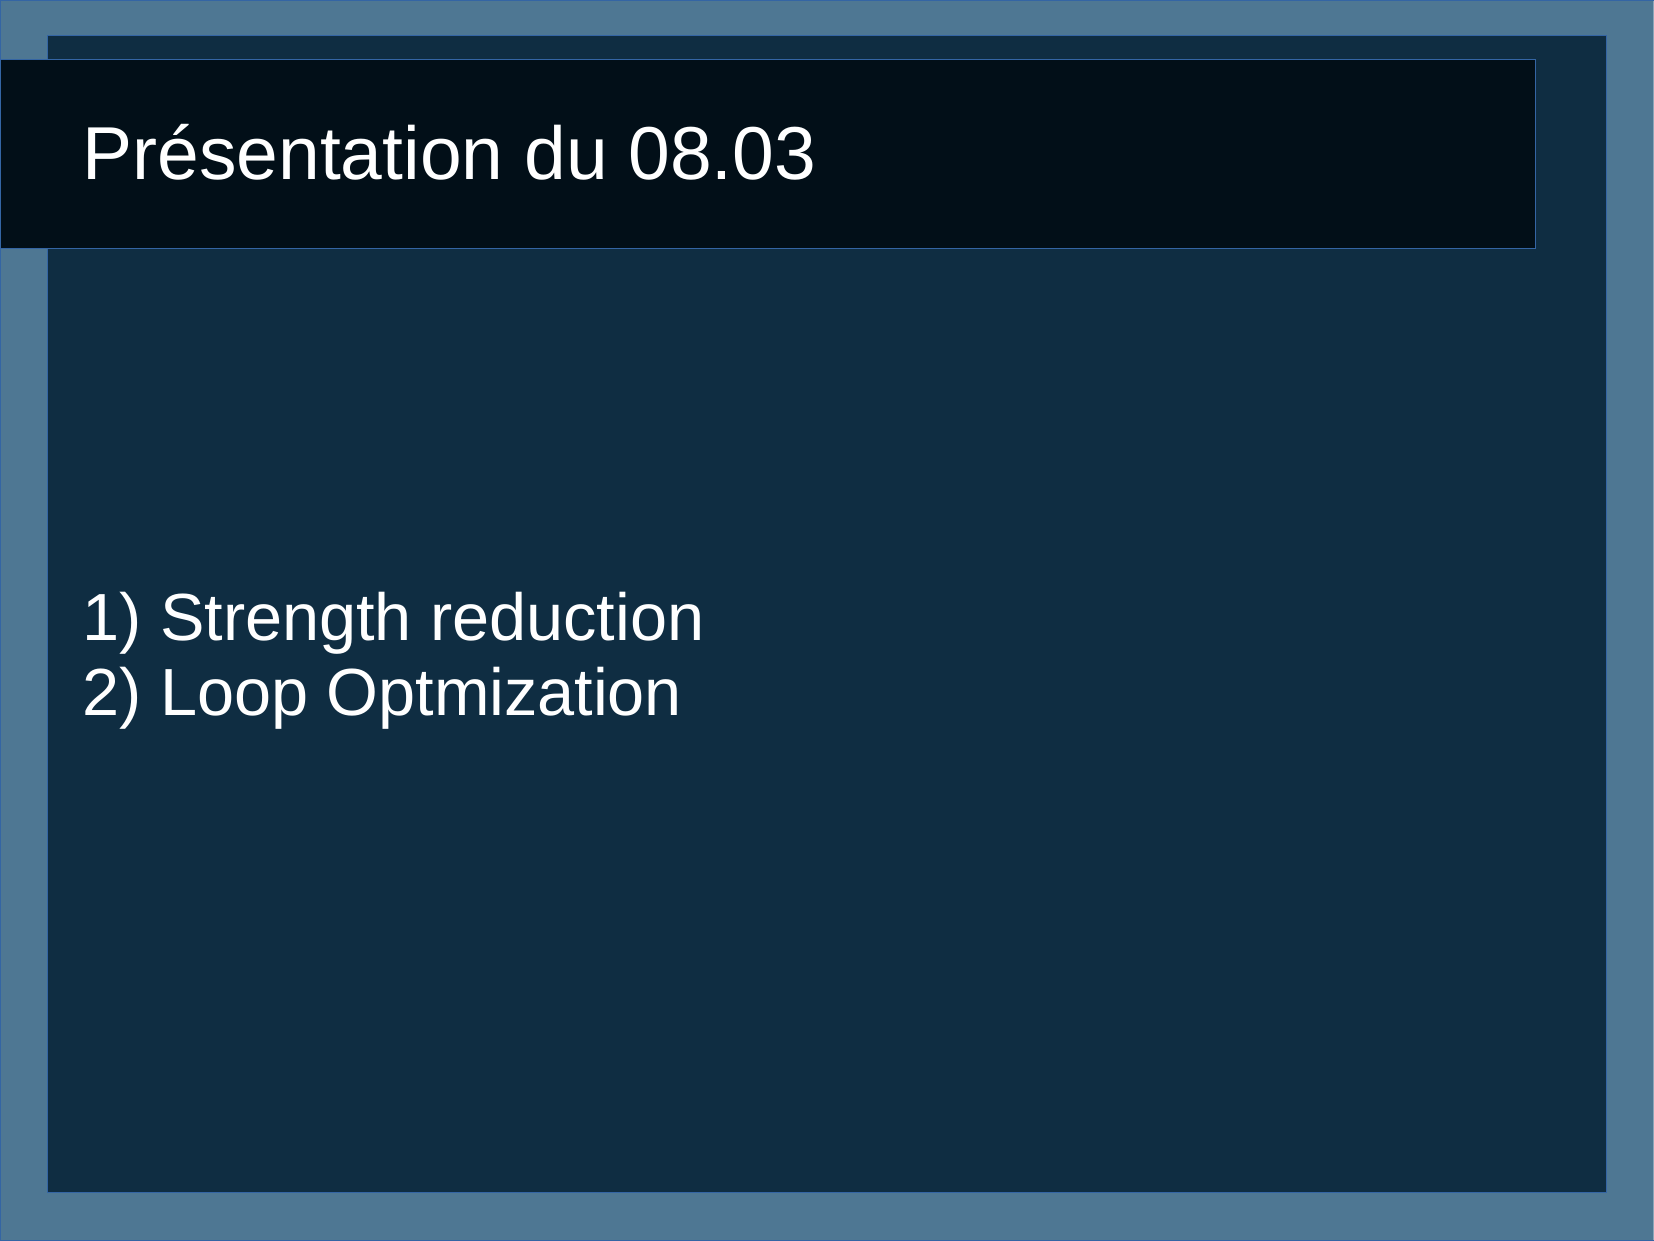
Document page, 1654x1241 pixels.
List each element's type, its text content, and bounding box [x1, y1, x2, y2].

title Présentation du 08.03 [82, 94, 1264, 213]
subtitle Strength reduction Loop Optmization [82, 295, 1571, 1015]
